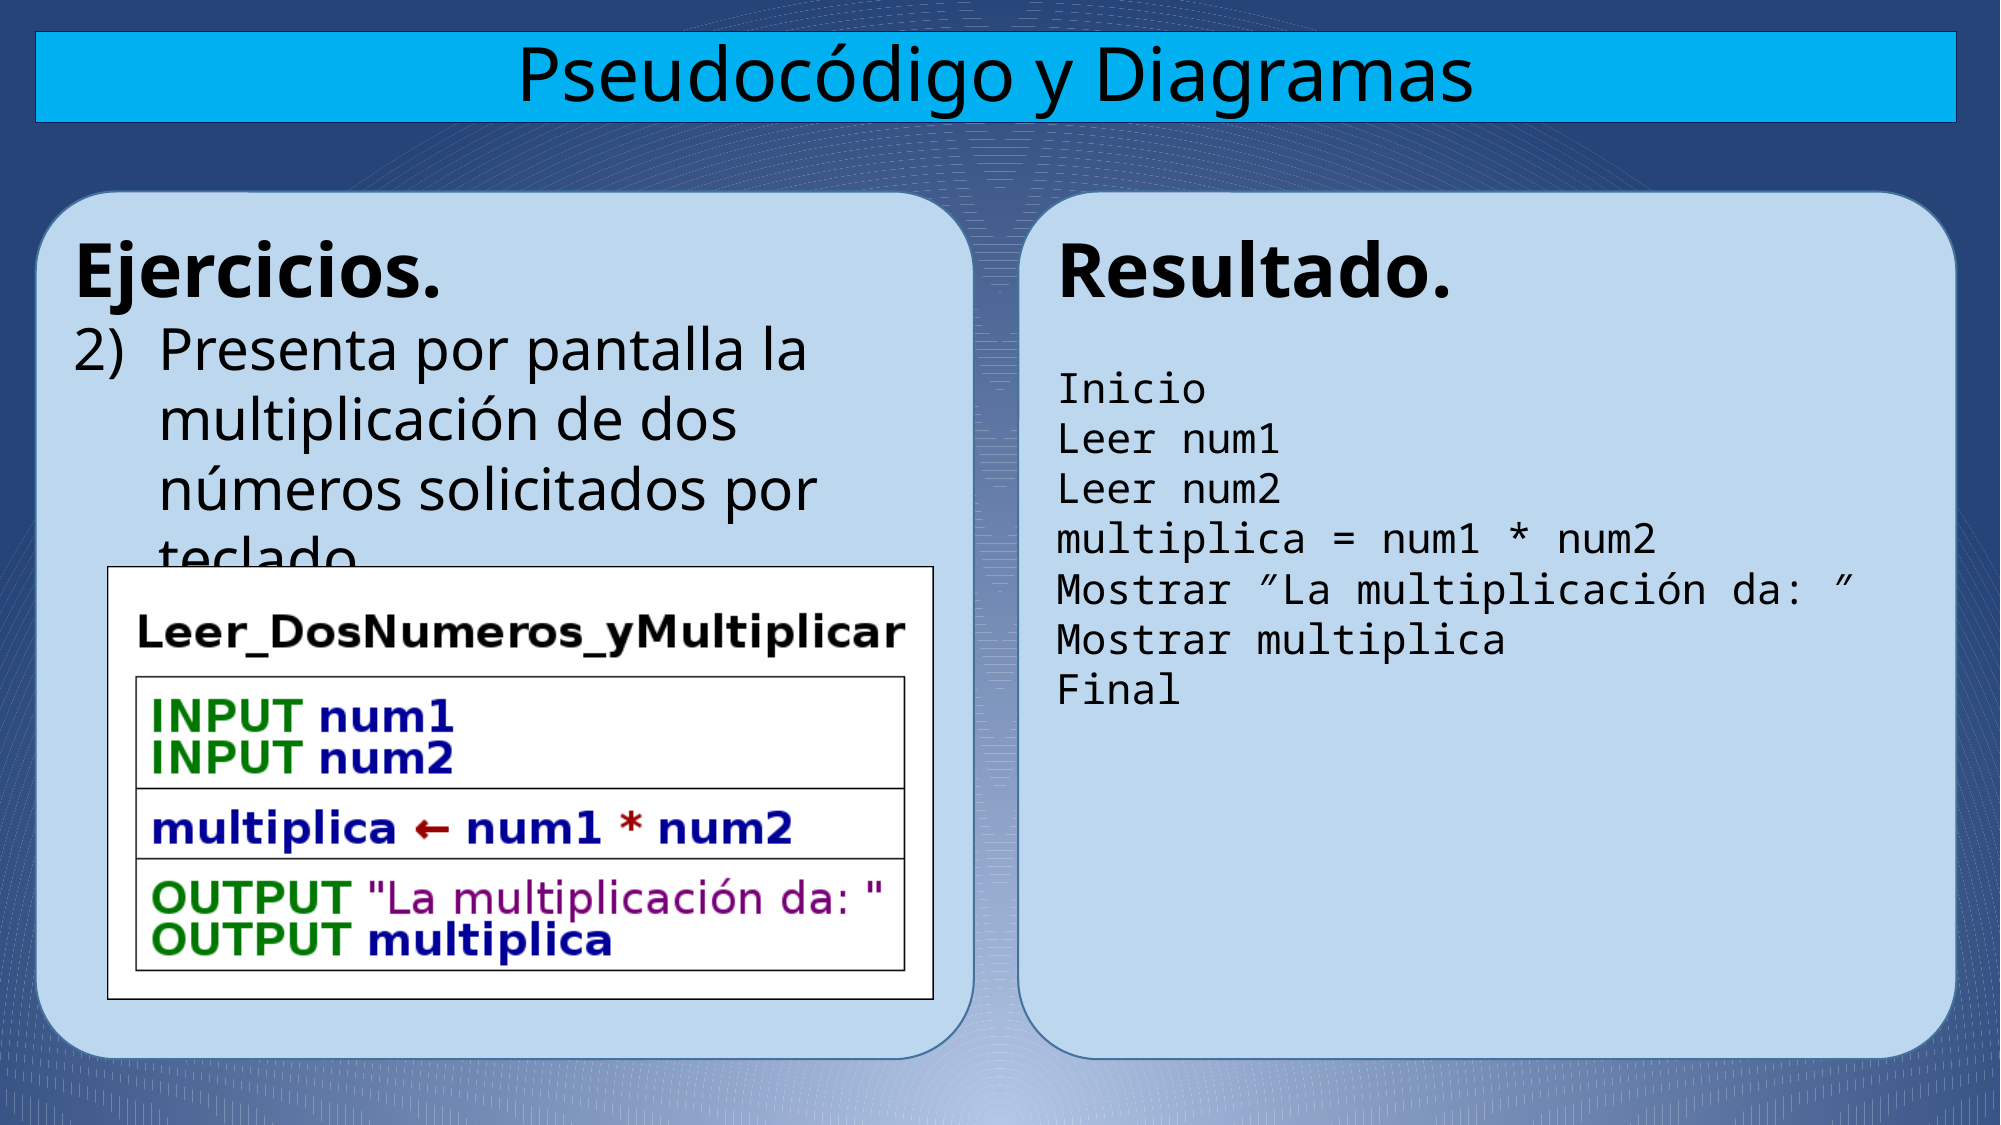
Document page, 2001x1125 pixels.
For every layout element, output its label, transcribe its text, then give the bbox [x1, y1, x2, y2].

text_box Resultado. Inicio Leer num1 Leer num2 multiplica = num1 * num2 Mostrar ″La multiplicación da: ″ Mostrar multiplica Final [1018, 191, 1957, 1060]
picture [107, 566, 934, 1000]
title Pseudocódigo y Diagramas [35, 31, 1957, 123]
text_box Ejercicios. Presenta por pantalla la multiplicación de dos números solicitados por teclado. [35, 191, 974, 1060]
